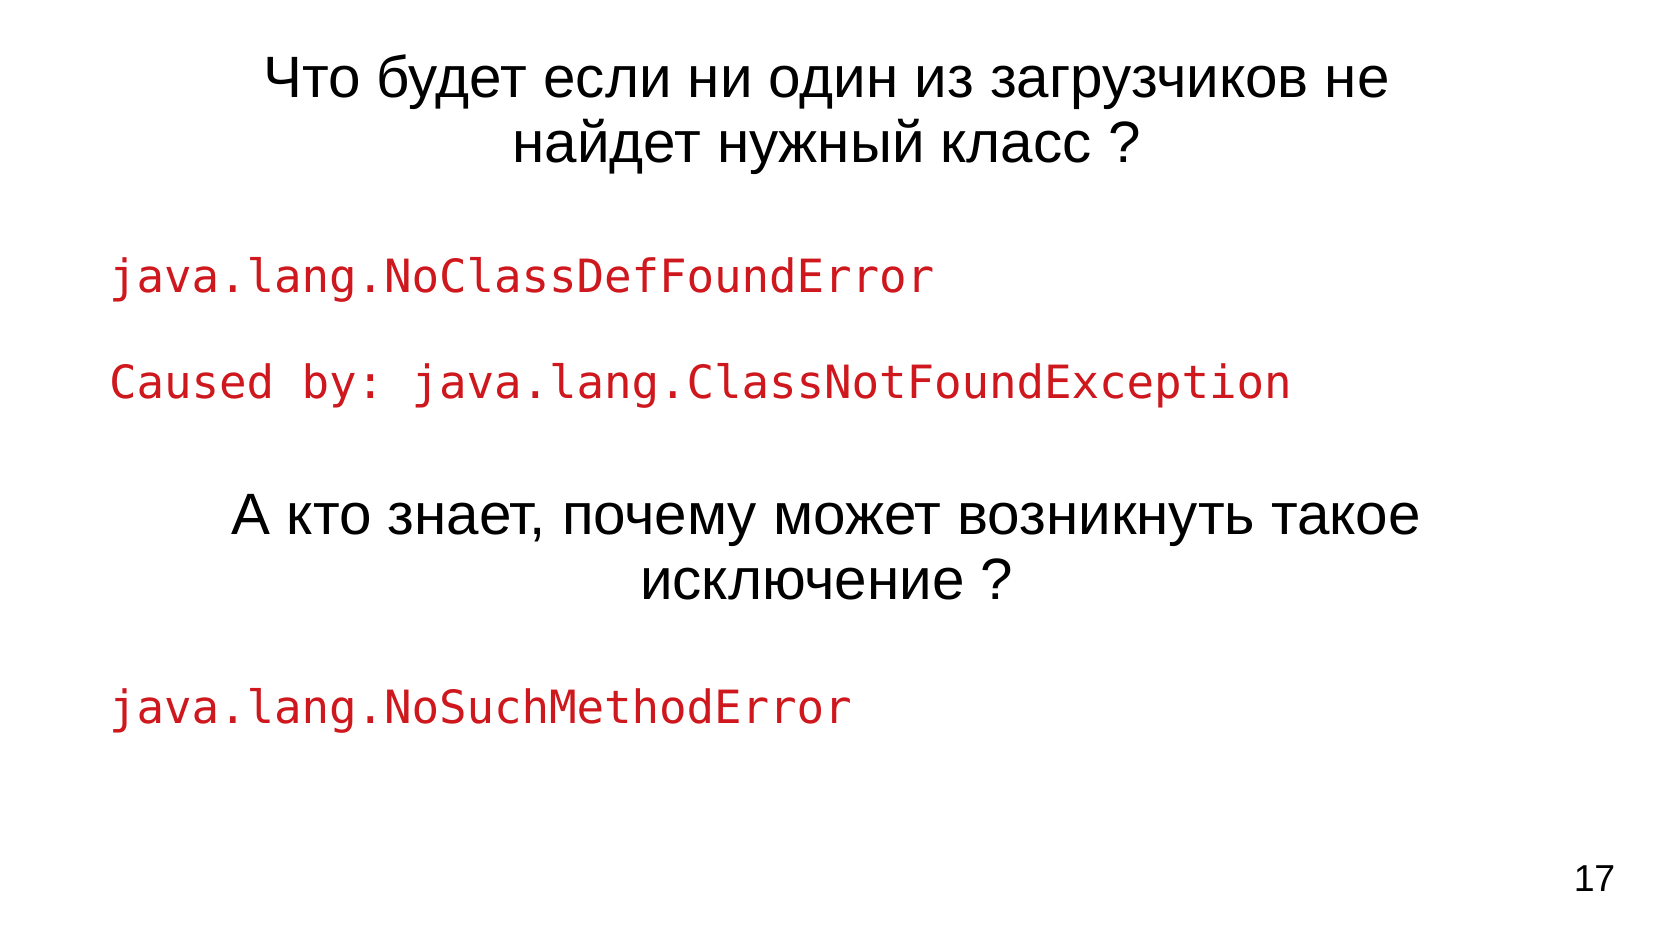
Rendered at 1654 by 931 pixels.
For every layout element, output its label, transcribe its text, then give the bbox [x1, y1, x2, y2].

text_box 17 [1559, 850, 1642, 908]
text_box Что будет если ни один из загрузчиков не найдет нужный класс ? [147, 37, 1506, 183]
text_box А кто знает, почему может возникнуть такое исключение ? [147, 474, 1506, 620]
text_box java.lang.NoSuchMethodError [94, 673, 1548, 742]
text_box java.lang.NoClassDefFoundError Caused by: java.lang.ClassNotFoundException [94, 242, 1548, 417]
